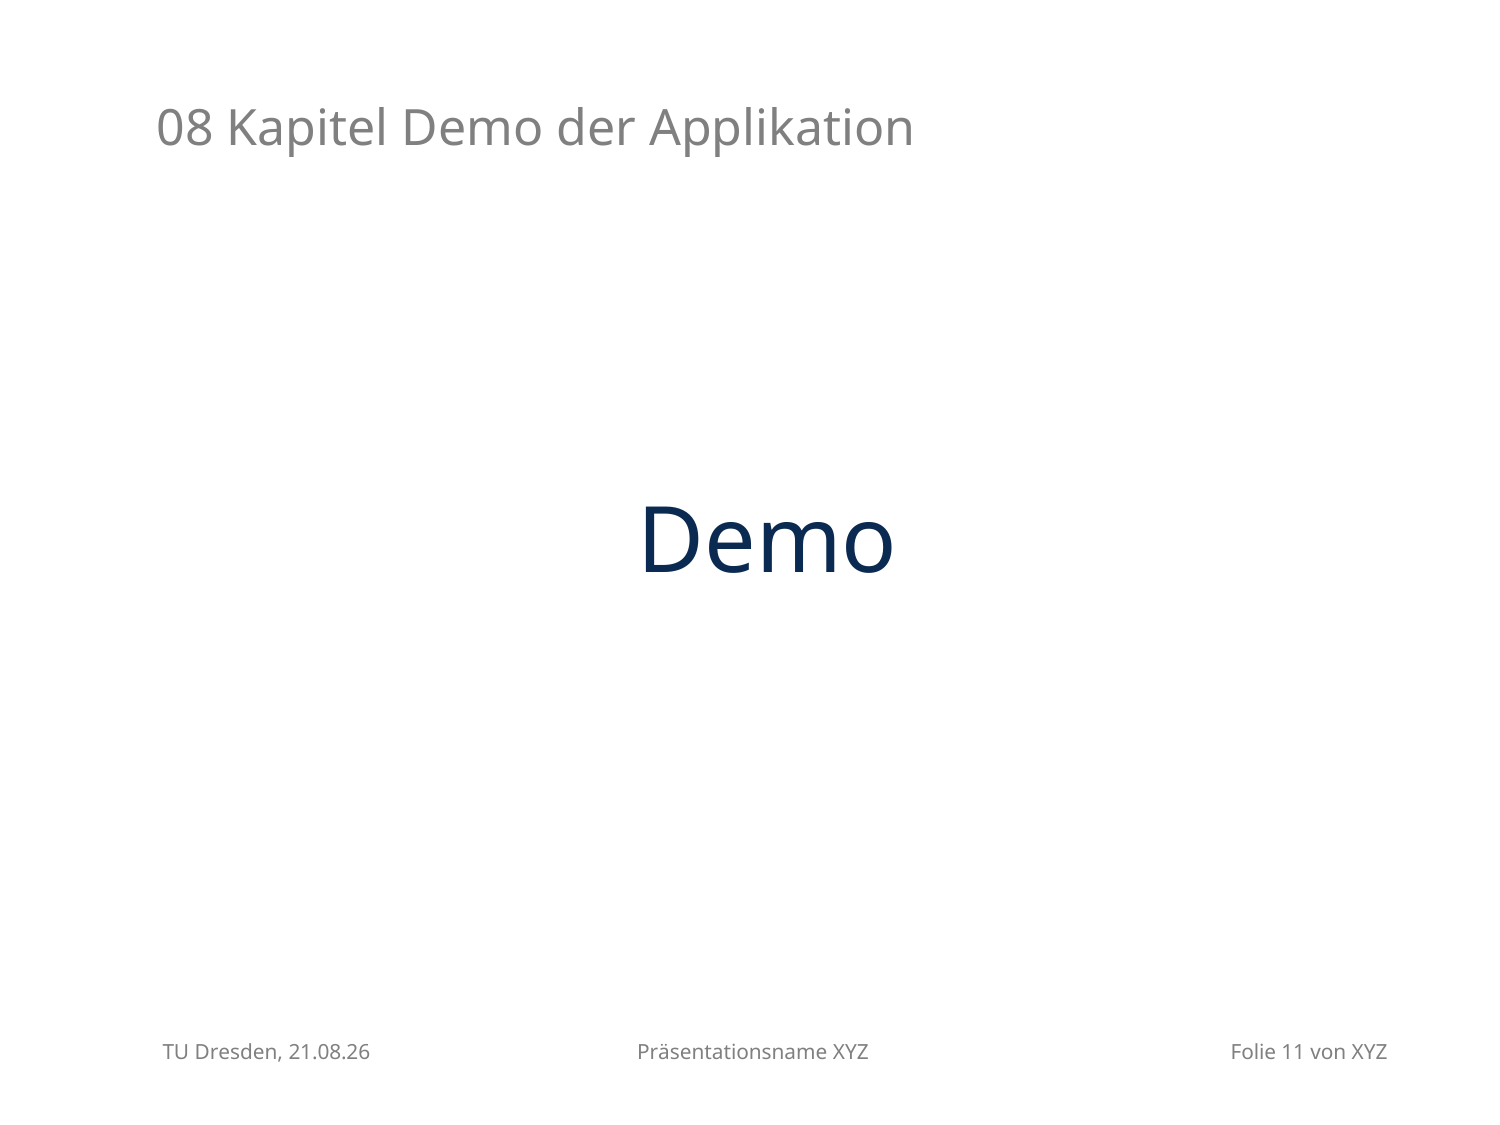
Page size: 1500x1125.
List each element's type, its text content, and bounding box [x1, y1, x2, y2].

title 08 Kapitel Demo der Applikation [156, 88, 1388, 165]
list Demo [162, 249, 1388, 826]
